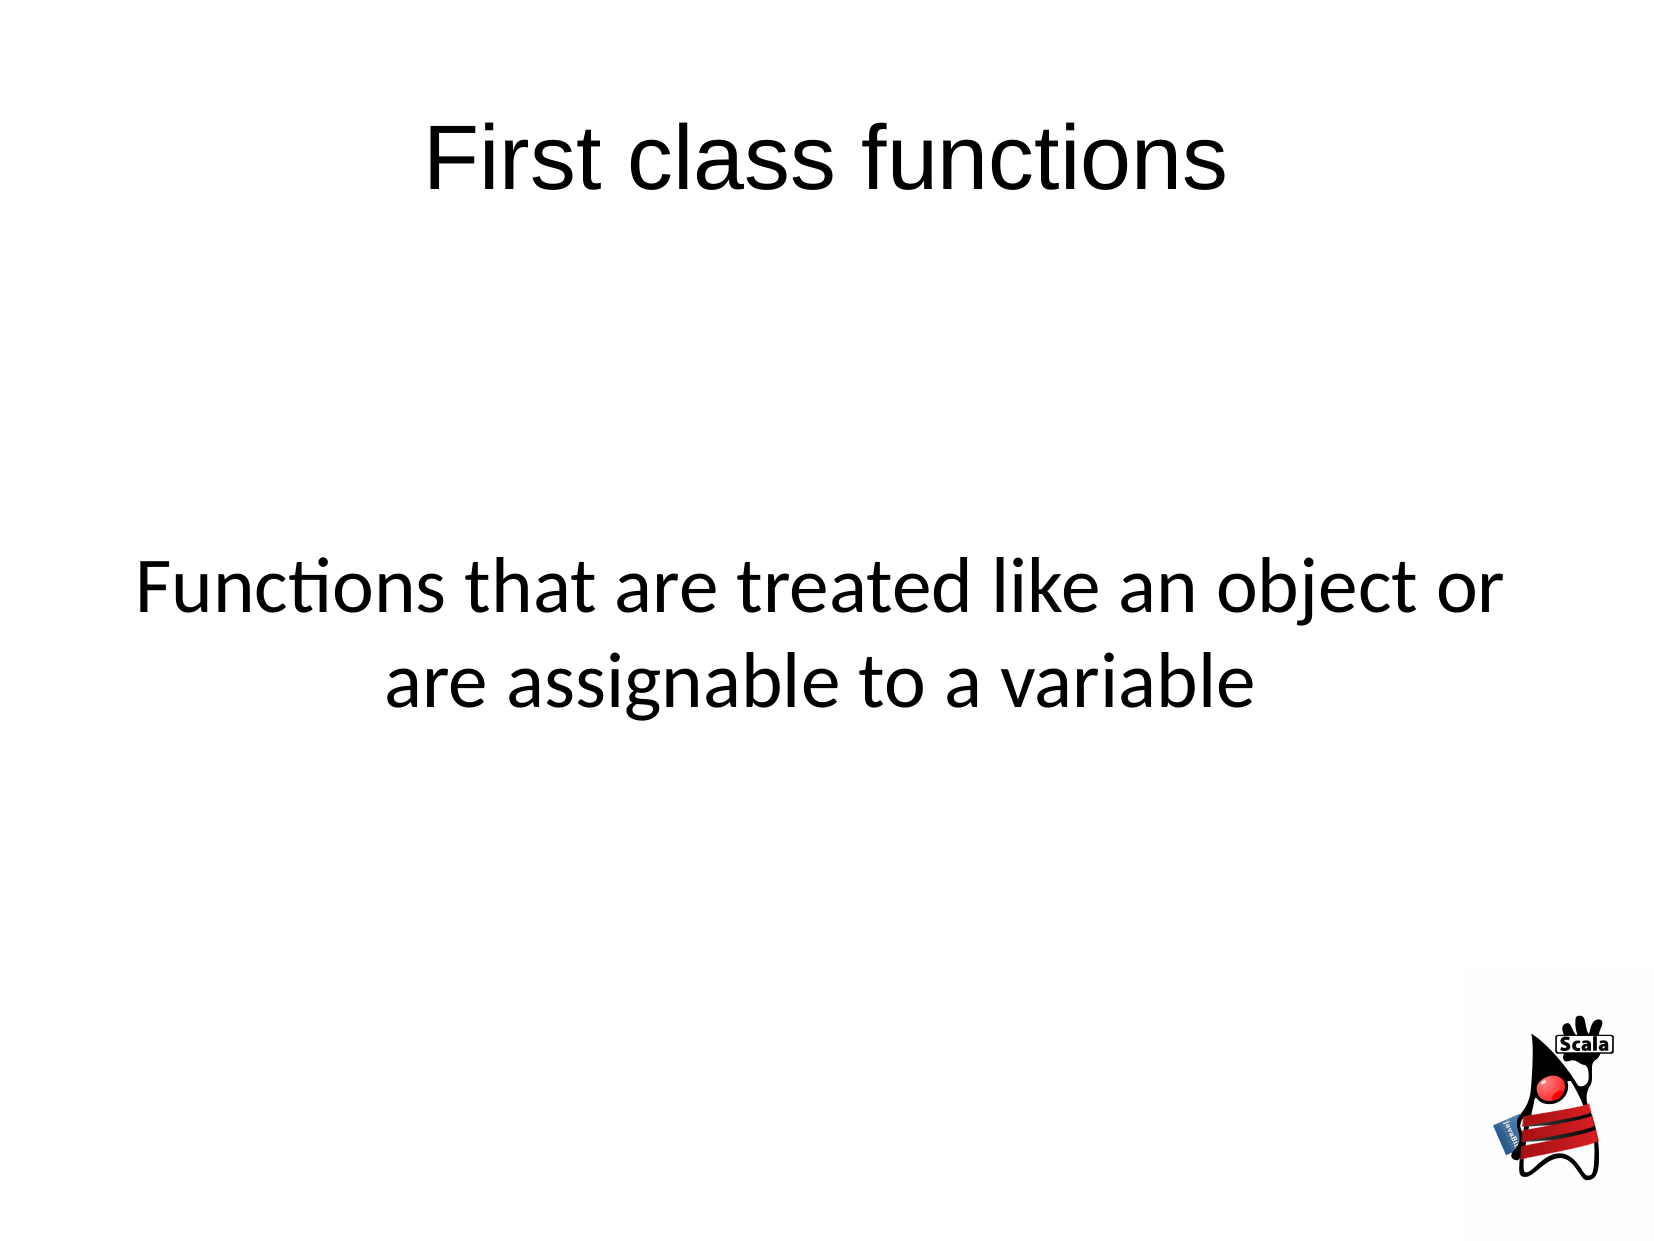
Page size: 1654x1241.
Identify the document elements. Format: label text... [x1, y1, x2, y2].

text_box Functions that are treated like an object or are assignable to a variable [118, 525, 1524, 731]
text_box First class functions [82, 56, 1571, 250]
